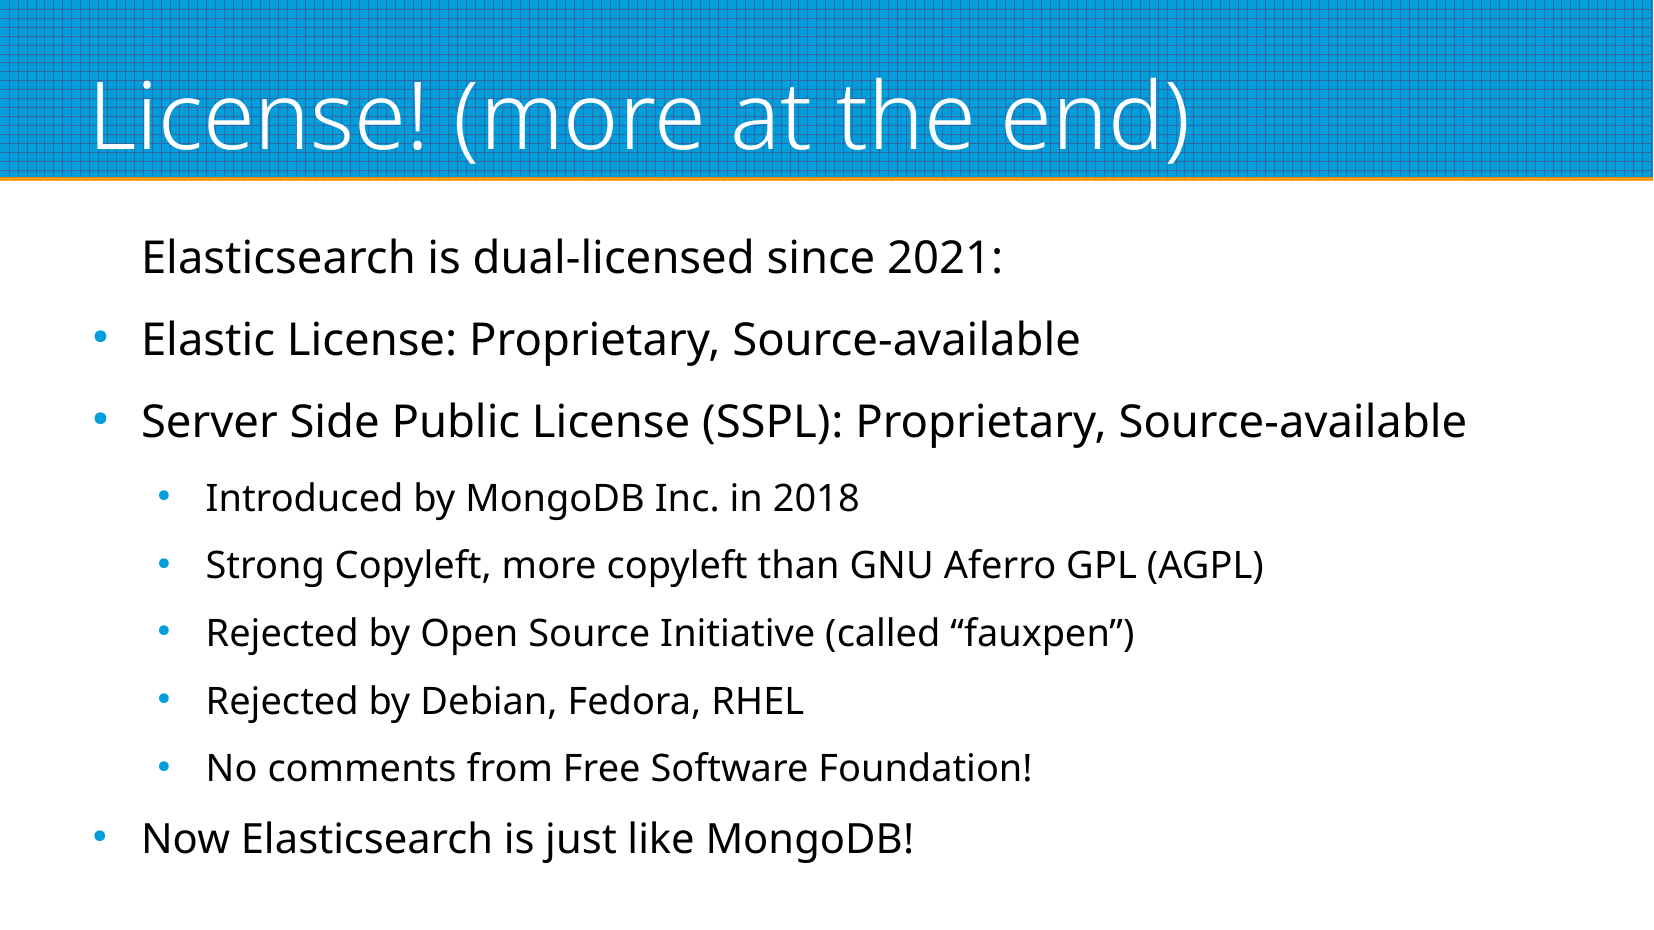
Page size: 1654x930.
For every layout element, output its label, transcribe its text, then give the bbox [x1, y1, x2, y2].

title License! (more at the end) [88, 14, 1565, 178]
list Elasticsearch is dual-licensed since 2021: Elastic License: Proprietary, Source-available Server Side Public License (SSPL): Proprietary, Source-available Introduced by MongoDB Inc. in 2018 Strong Copyleft, more copyleft than GNU Aferro GPL (AGPL) Rejected by Open Source Initiative (called “fauxpen”) Rejected by Debian, Fedora, RHEL No comments from Free Software Foundation! Now Elasticsearch is just like MongoDB! [76, 225, 1557, 871]
